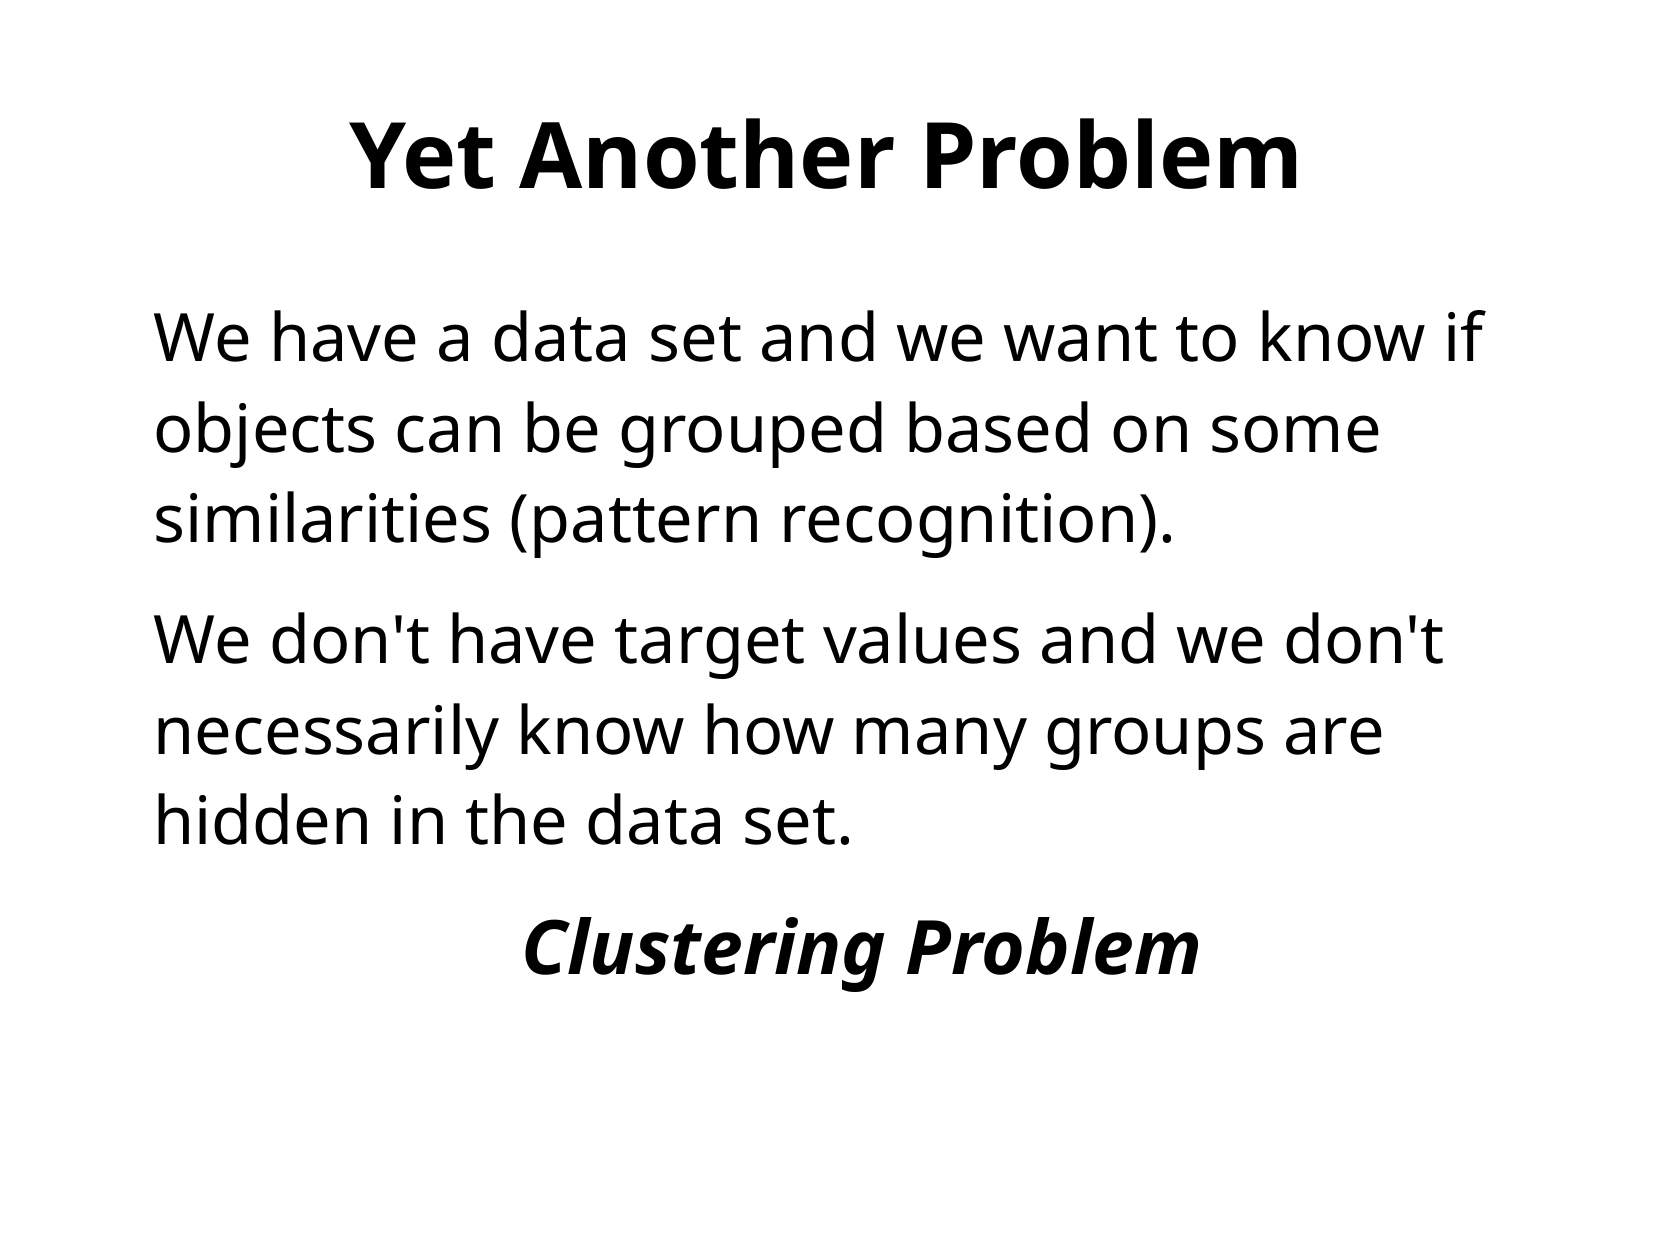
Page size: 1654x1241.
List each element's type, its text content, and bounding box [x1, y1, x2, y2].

title Yet Another Problem [82, 49, 1571, 257]
list We have a data set and we want to know if objects can be grouped based on some similarities (pattern recognition). We don't have target values and we don't necessarily know how many groups are hidden in the data set. Clustering Problem [82, 290, 1571, 1010]
